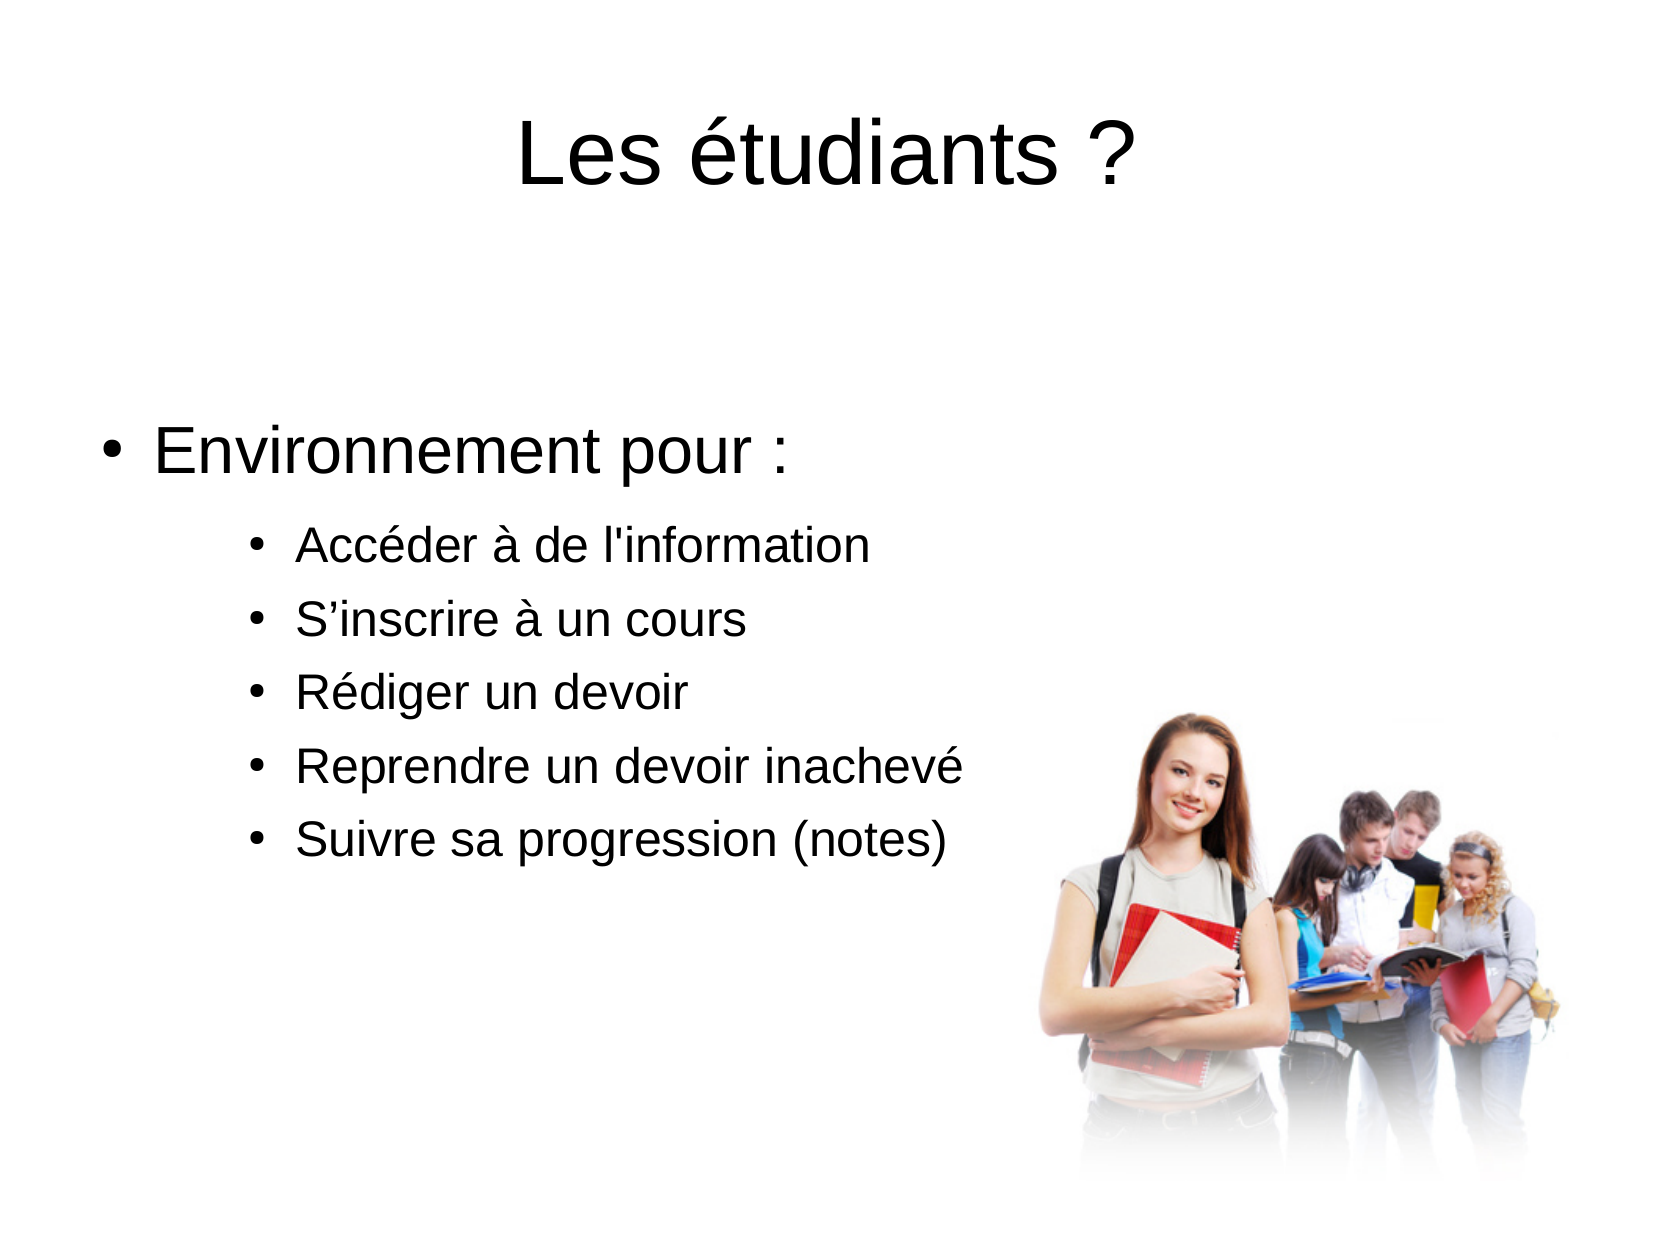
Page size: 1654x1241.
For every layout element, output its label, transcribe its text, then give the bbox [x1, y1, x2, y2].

picture [1017, 708, 1595, 1181]
title Les étudiants ? [82, 49, 1571, 257]
list Environnement pour : Accéder à de l'information S’inscrire à un cours Rédiger un devoir Reprendre un devoir inachevé Suivre sa progression (notes) [82, 413, 1571, 1133]
